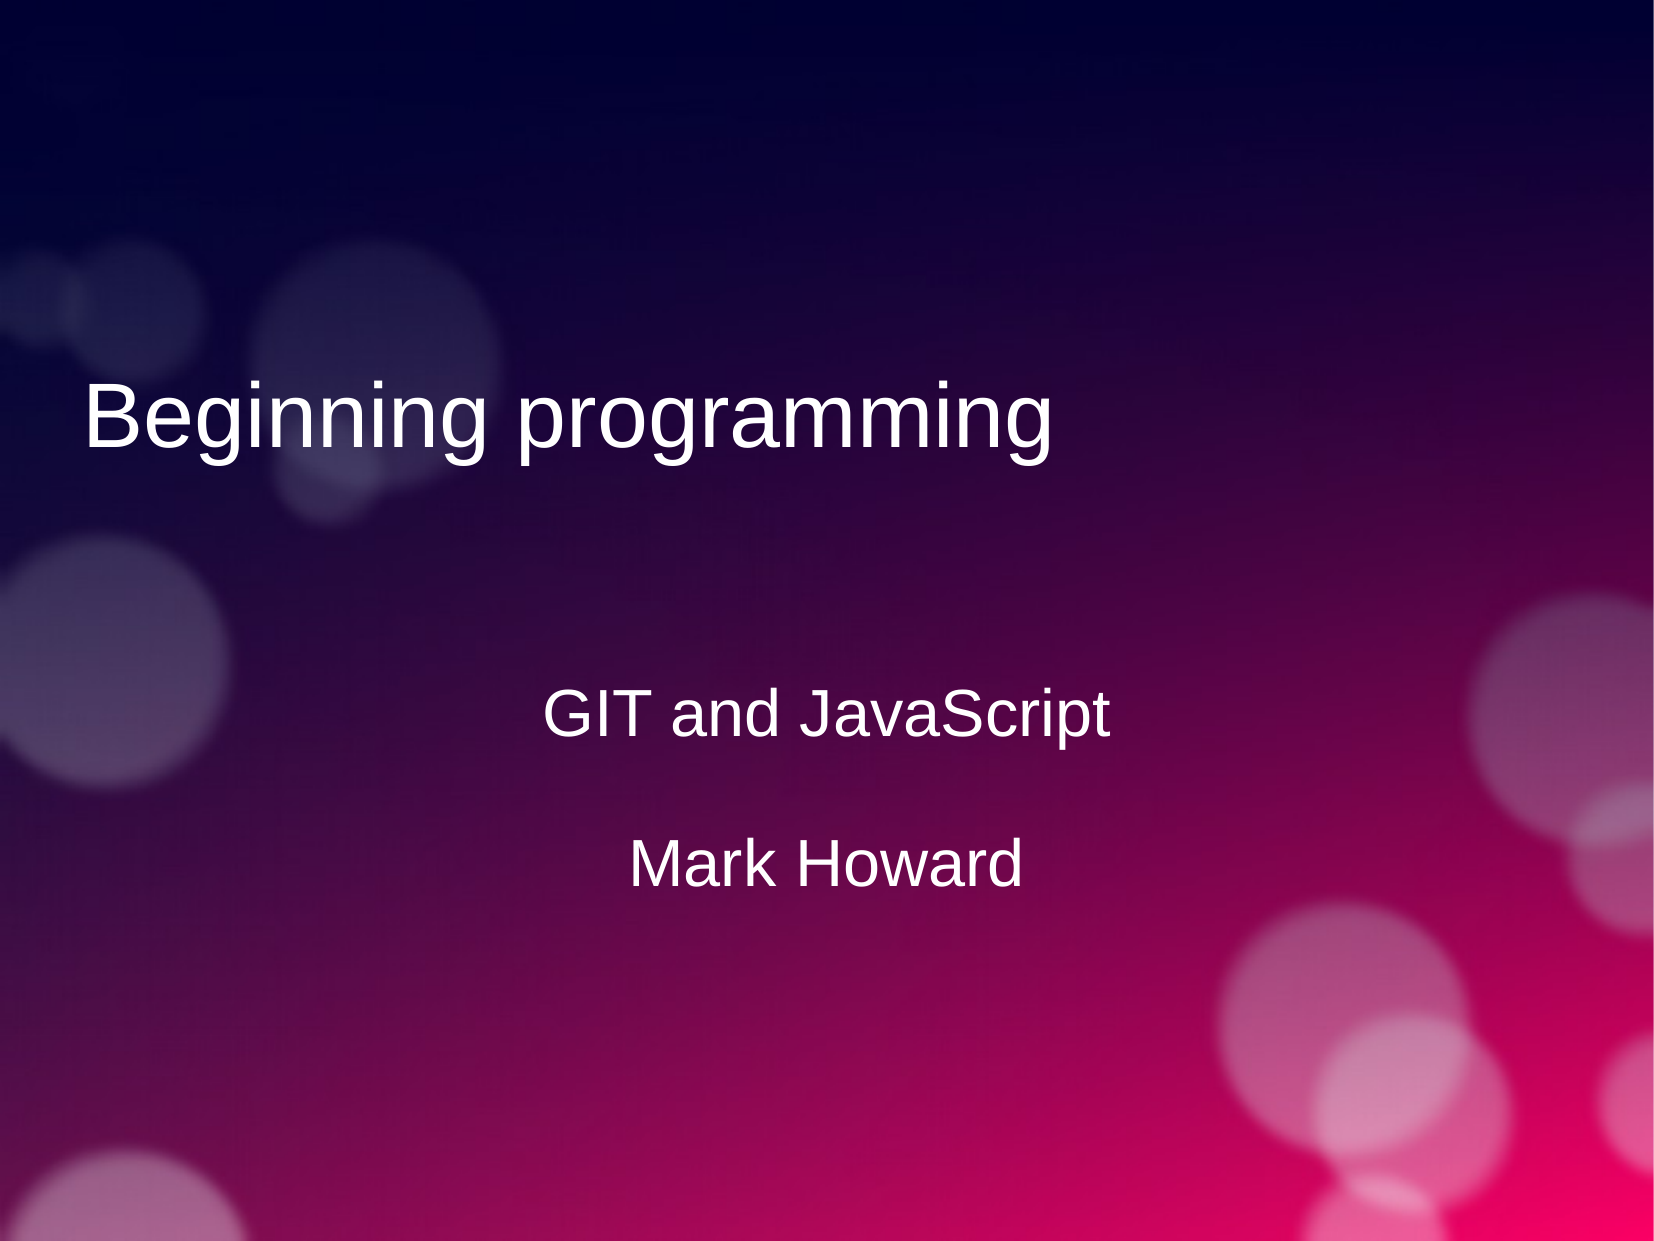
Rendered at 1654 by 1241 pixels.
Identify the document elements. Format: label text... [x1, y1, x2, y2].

title Beginning programming [82, 312, 1571, 520]
subtitle GIT and JavaScript Mark Howard [82, 566, 1571, 1010]
picture [0, 0, 1654, 1241]
